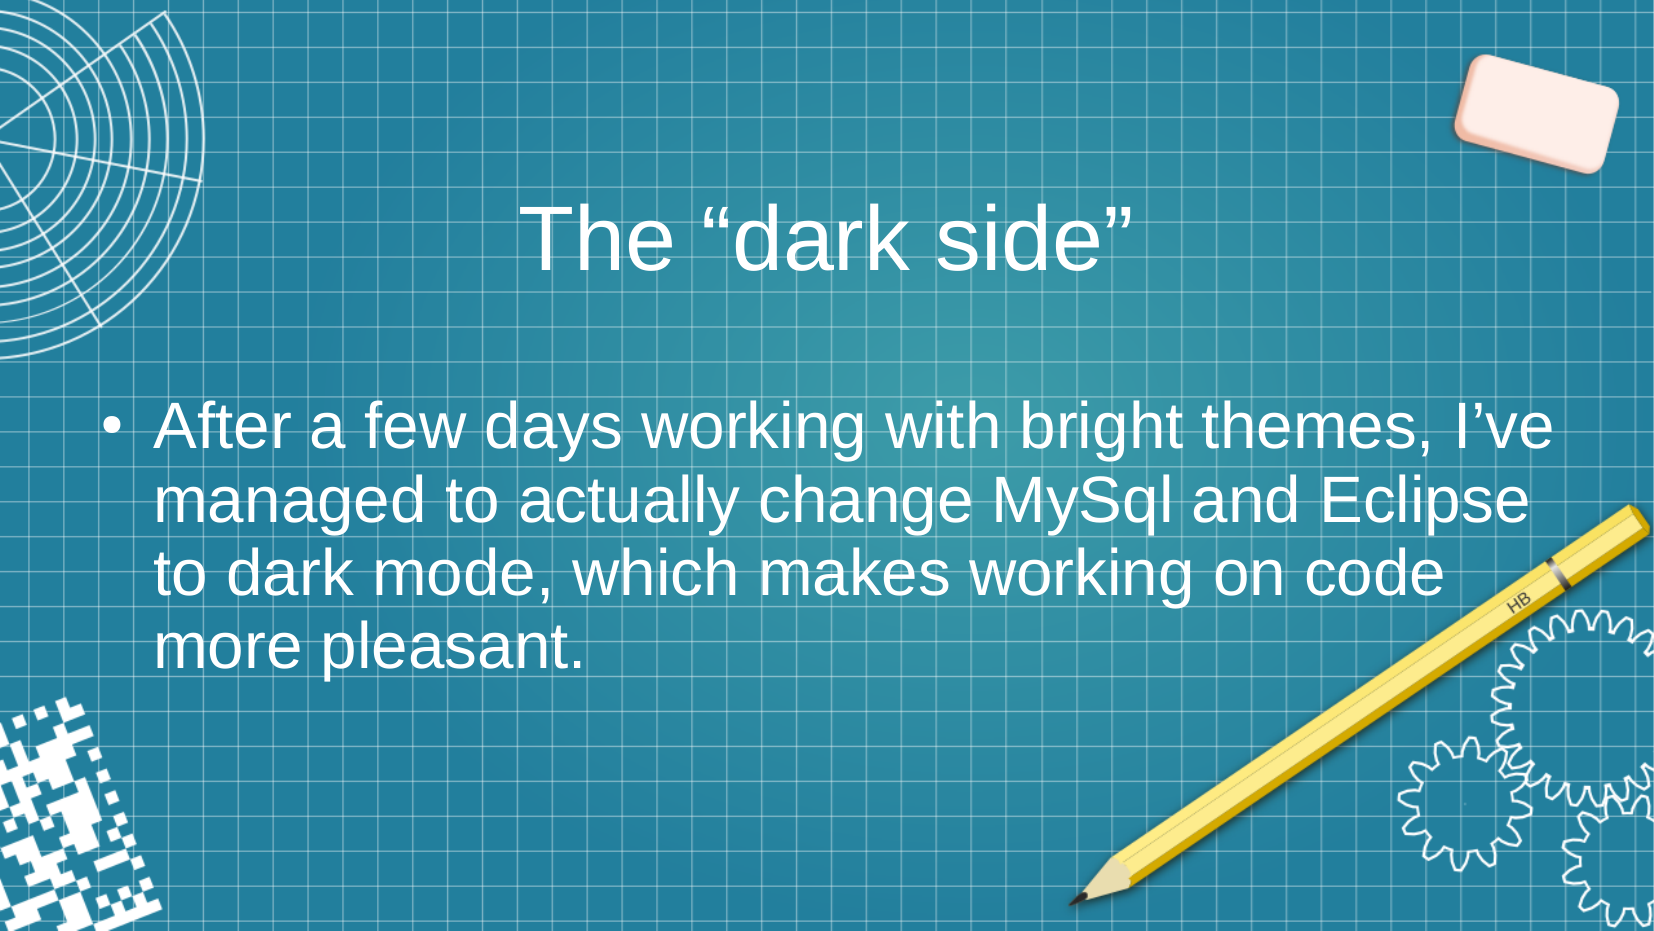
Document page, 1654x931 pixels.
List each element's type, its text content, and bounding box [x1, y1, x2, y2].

picture [0, 0, 1654, 931]
list After a few days working with bright themes, I’ve managed to actually change MySql and Eclipse to dark mode, which makes working on code more pleasant. [82, 389, 1571, 842]
title The “dark side” [82, 132, 1571, 346]
